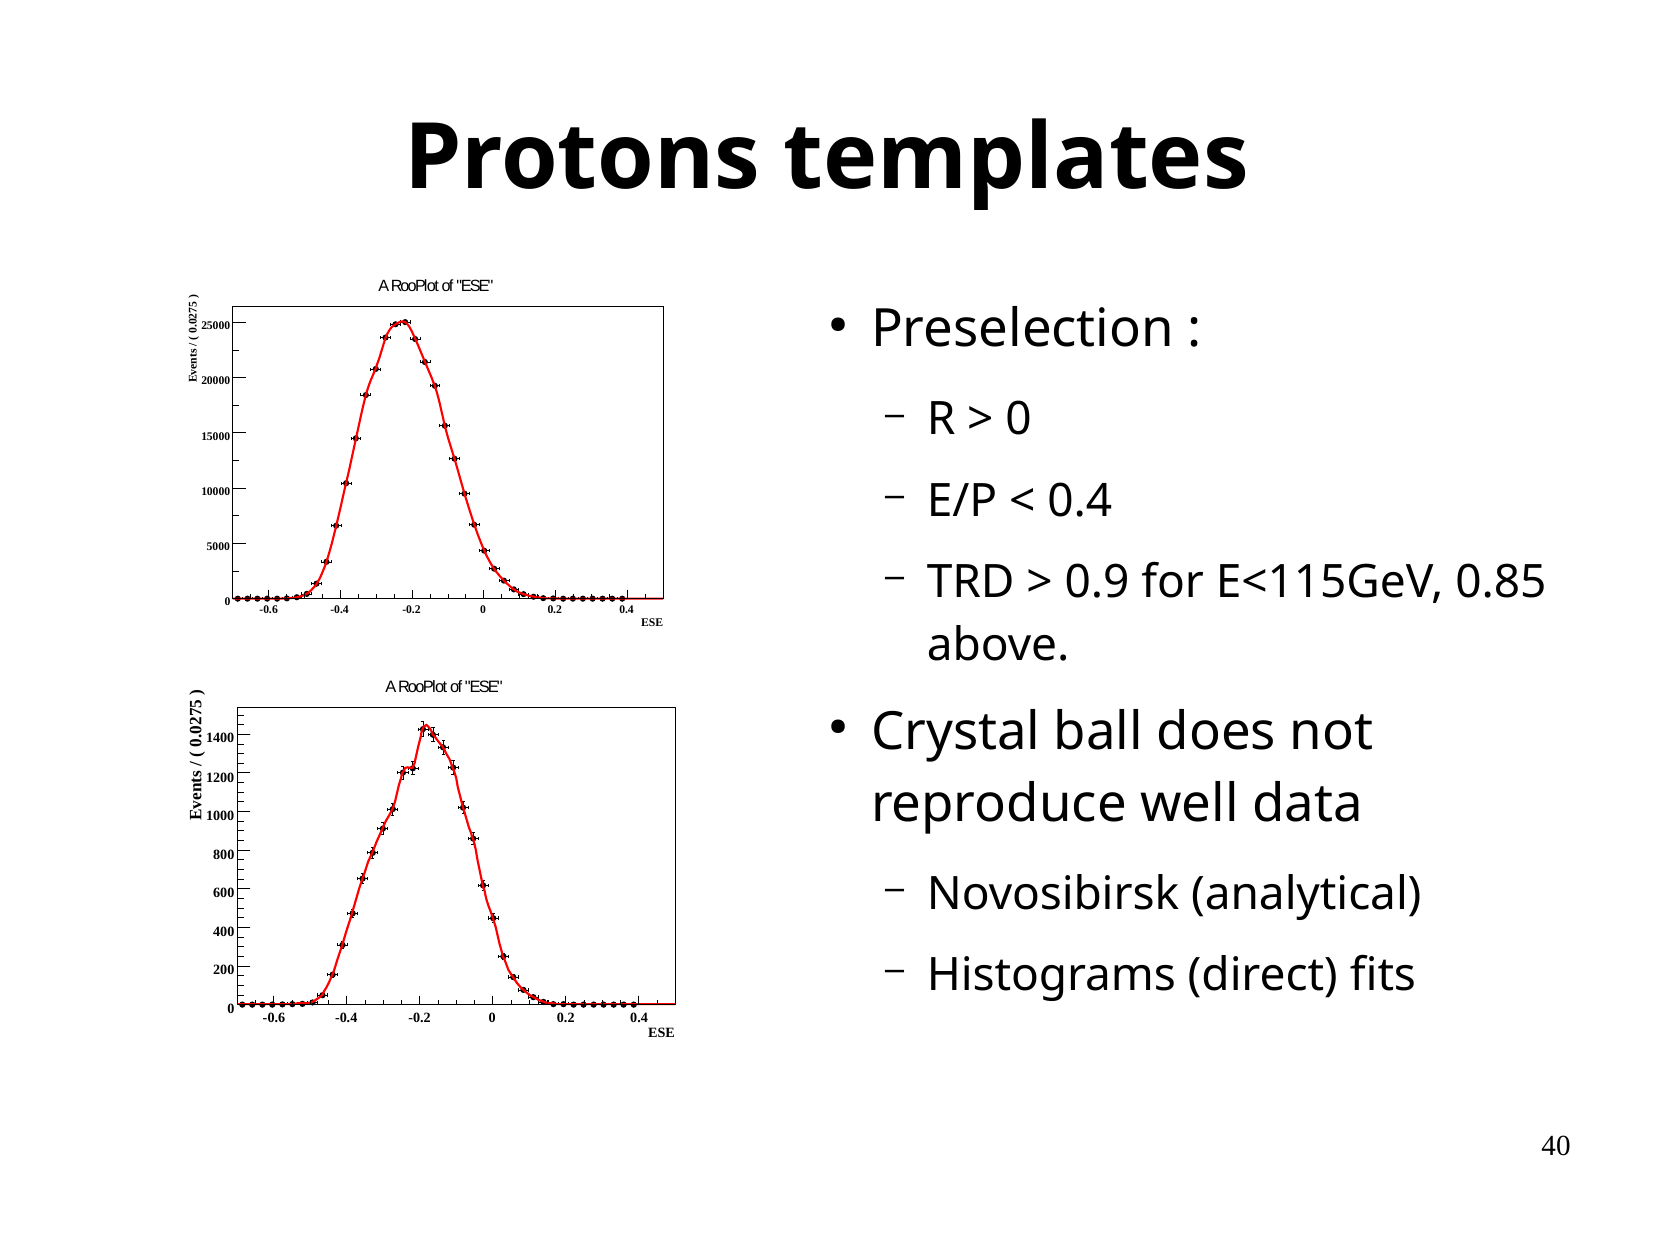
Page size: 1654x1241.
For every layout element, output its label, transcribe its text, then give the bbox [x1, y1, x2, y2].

title Protons templates [82, 49, 1571, 257]
list Preselection : R > 0 E/P < 0.4 TRD > 0.9 for E<115GeV, 0.85 above. Crystal ball does not reproduce well data Novosibirsk (analytical) Histograms (direct) fits [814, 290, 1571, 1010]
chart [178, 270, 768, 648]
chart [182, 670, 718, 1082]
